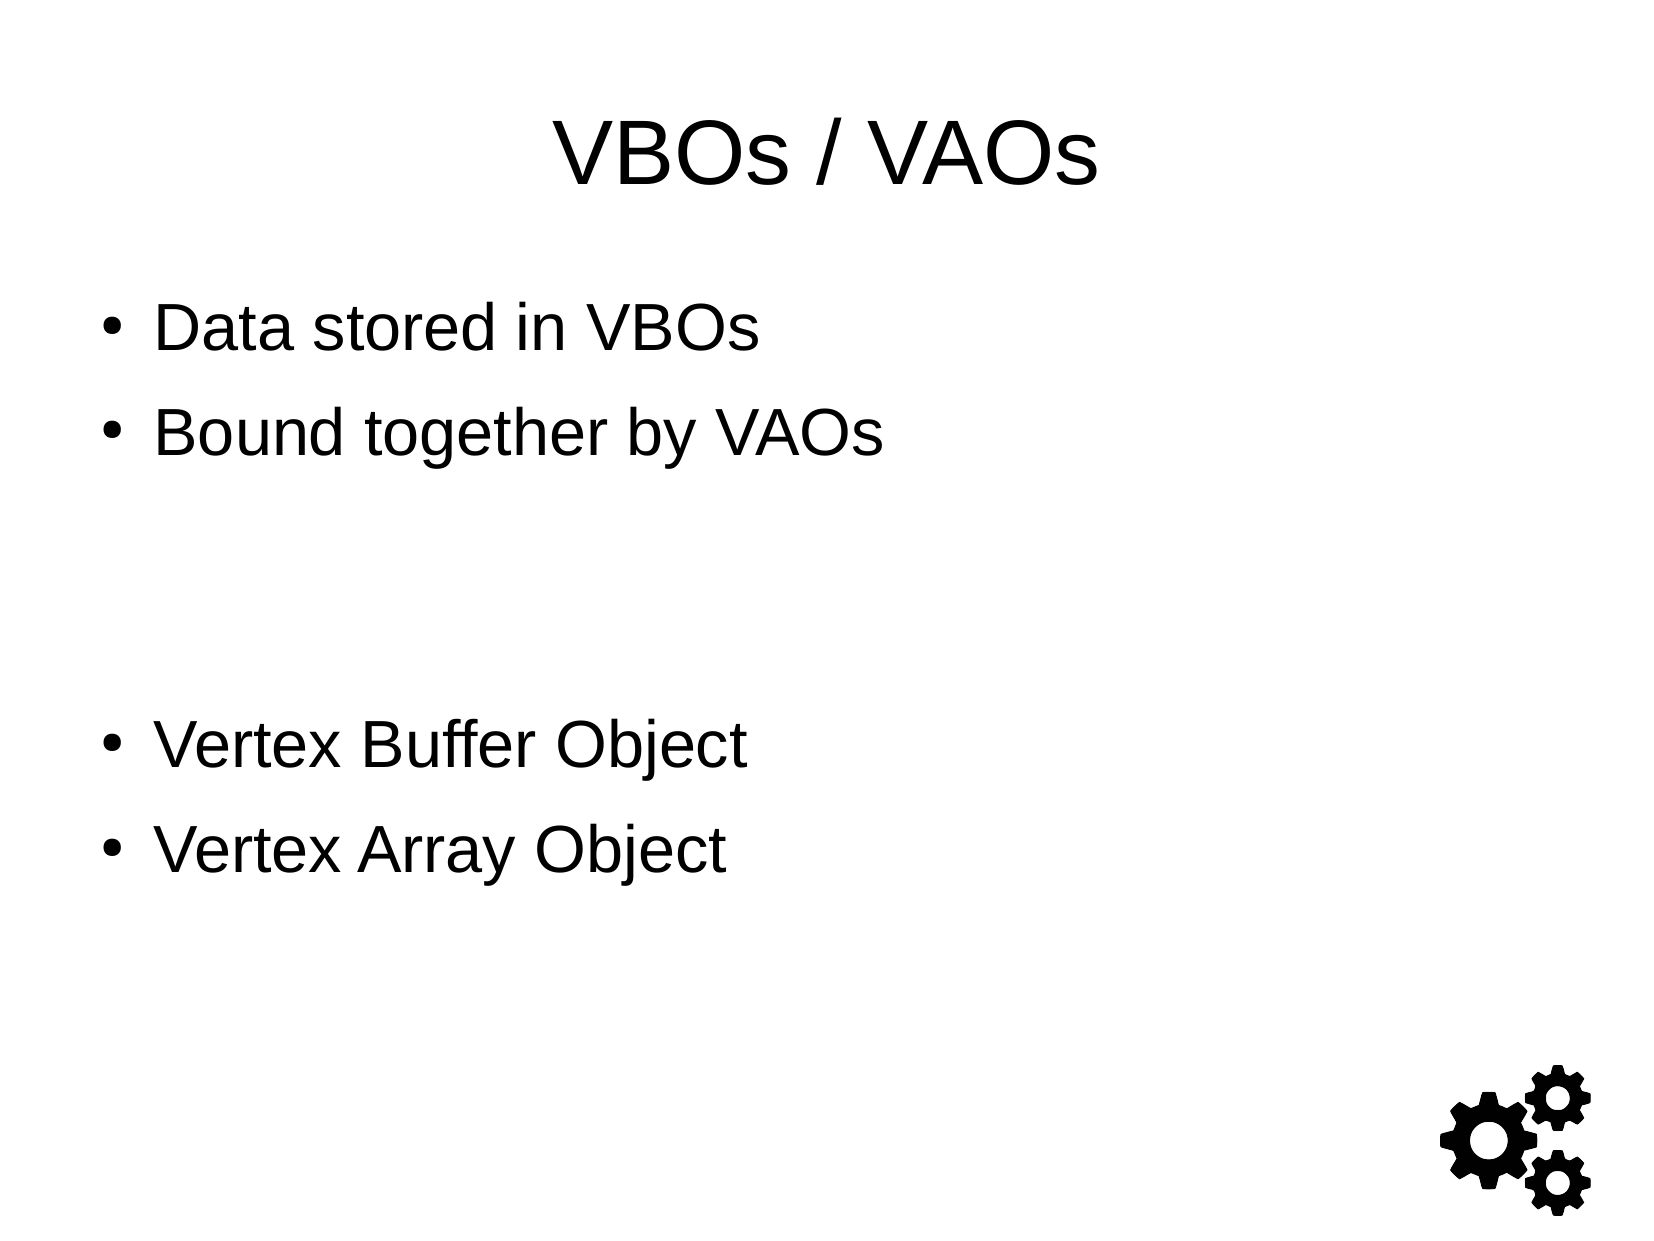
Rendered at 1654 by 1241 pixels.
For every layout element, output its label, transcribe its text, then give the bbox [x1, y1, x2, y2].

title VBOs / VAOs [82, 49, 1571, 257]
list Data stored in VBOs Bound together by VAOs Vertex Buffer Object Vertex Array Object [82, 290, 1571, 1010]
picture [1440, 1065, 1591, 1216]
